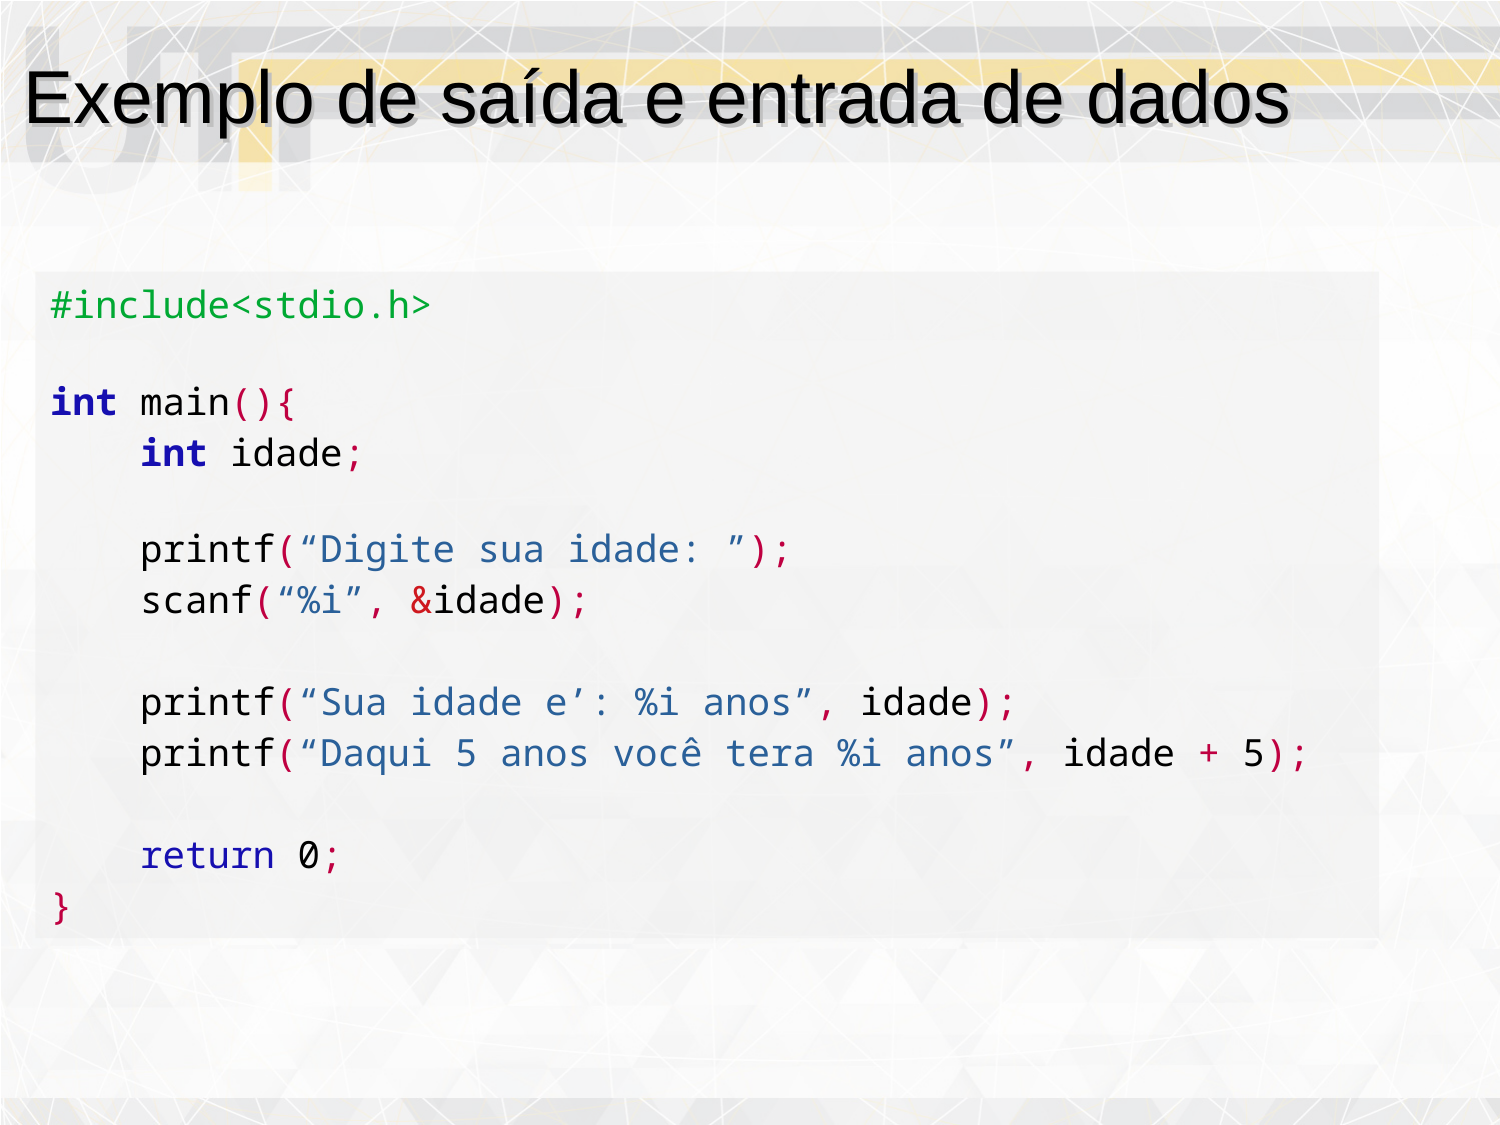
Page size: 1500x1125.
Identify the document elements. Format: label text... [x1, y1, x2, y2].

title Exemplo de saída e entrada de dados [23, 18, 1489, 178]
text_box #include<stdio.h> int main(){ int idade; printf(“Digite sua idade: ”); scanf(“%i”, &idade); printf(“Sua idade e’: %i anos”, idade); printf(“Daqui 5 anos você tera %i anos”, idade + 5); return 0; } [35, 271, 1380, 766]
